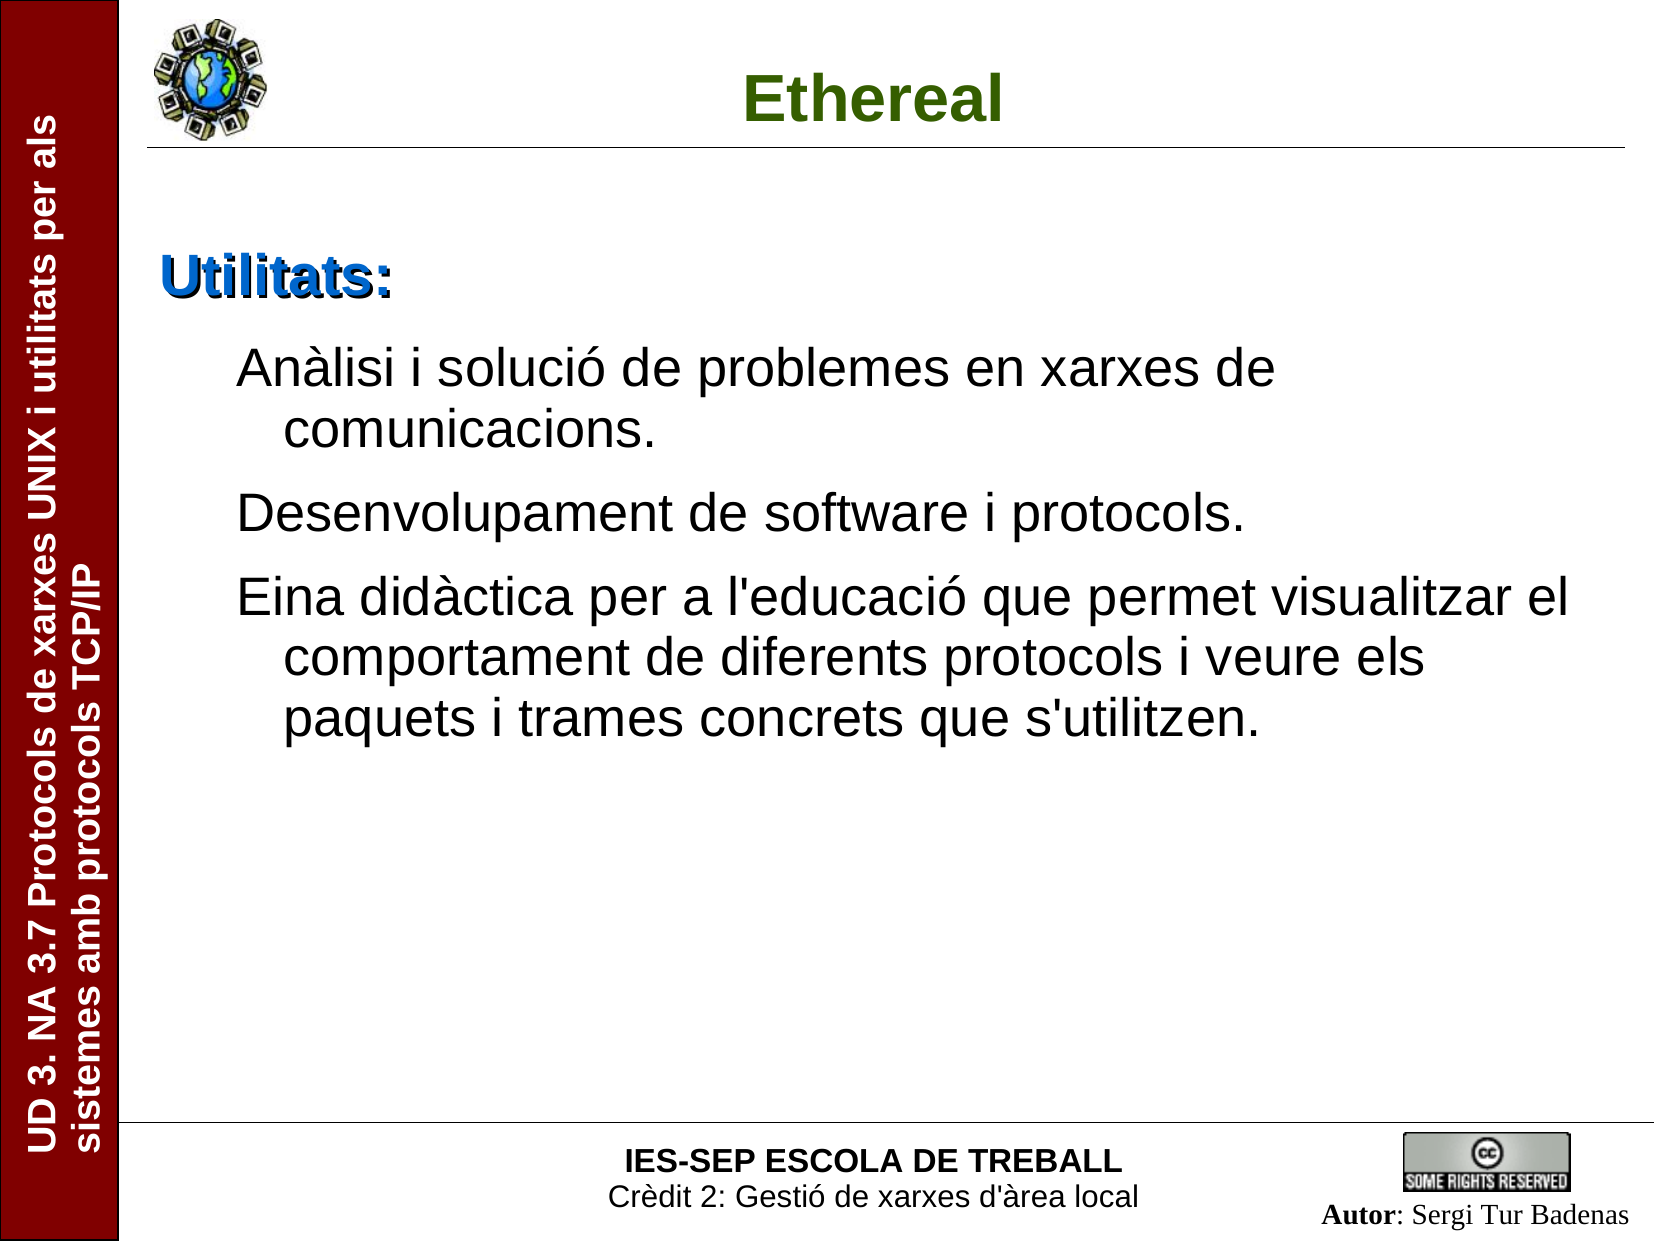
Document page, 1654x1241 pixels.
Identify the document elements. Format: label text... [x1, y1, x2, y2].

list Utilitats: Anàlisi i solució de problemes en xarxes de comunicacions. Desenvolupament de software i protocols. Eina didàctica per a l'educació que permet visualitzar el comportament de diferents protocols i veure els paquets i trames concrets que s'utilitzen. [141, 242, 1630, 1093]
picture [154, 19, 268, 49]
picture [1403, 1132, 1571, 1192]
title Ethereal [129, 49, 1619, 148]
